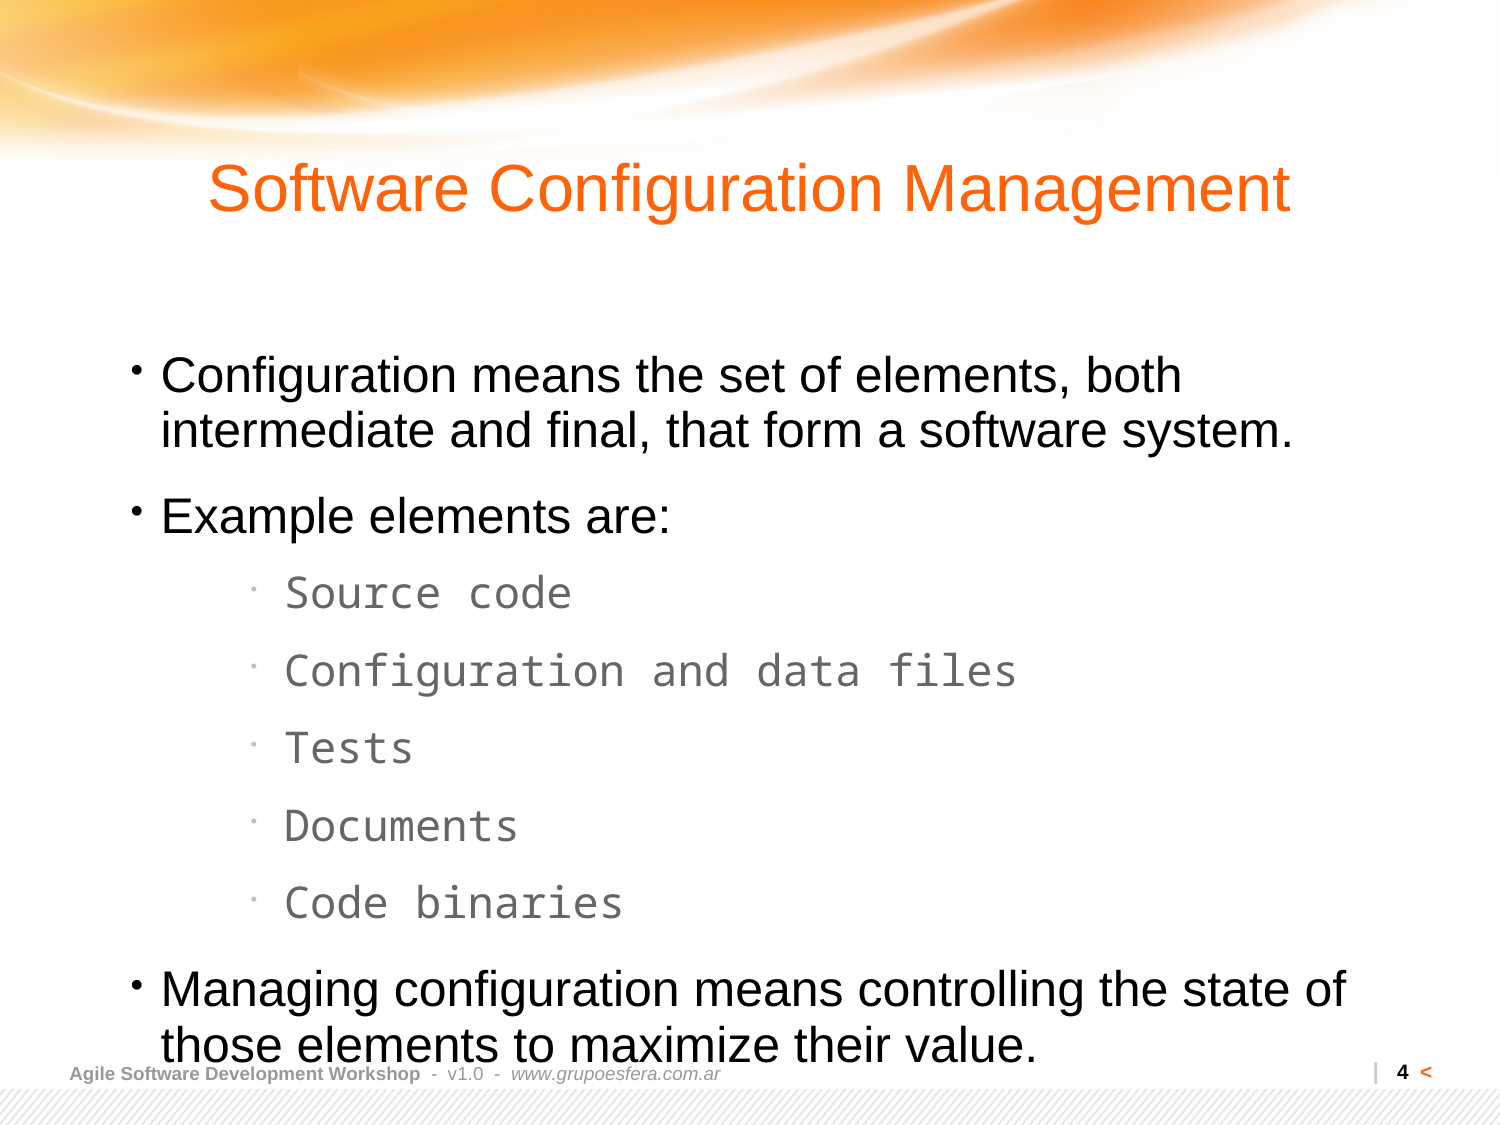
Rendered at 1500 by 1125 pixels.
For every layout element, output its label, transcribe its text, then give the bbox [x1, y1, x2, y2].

picture [0, 0, 1500, 174]
picture [0, 1089, 1500, 1125]
list Configuration means the set of elements, both intermediate and final, that form a software system. Example elements are: Source code Configuration and data files Tests Documents Code binaries Managing configuration means controlling the state of those elements to maximize their value. [130, 346, 1363, 1069]
title Software Configuration Management [143, 133, 1357, 247]
